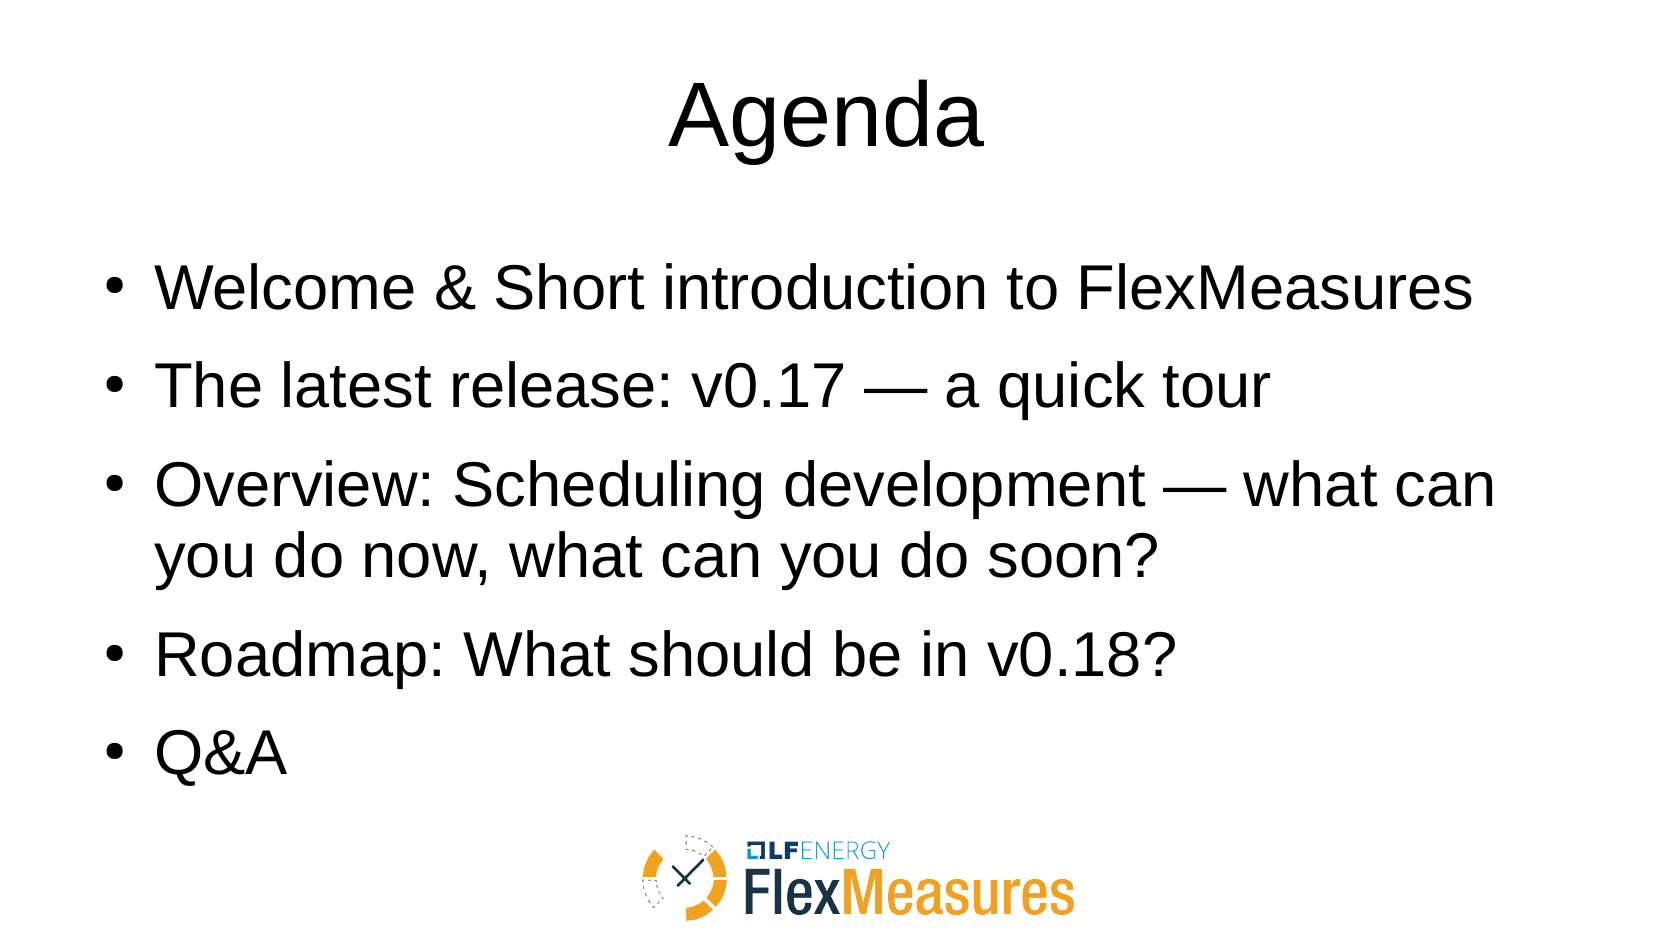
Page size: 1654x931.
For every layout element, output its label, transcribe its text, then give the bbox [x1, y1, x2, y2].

list Welcome & Short introduction to FlexMeasures The latest release: v0.17 ― a quick tour Overview: Scheduling development ― what can you do now, what can you do soon? Roadmap: What should be in v0.18? Q&A [86, 251, 1575, 792]
title Agenda [82, 37, 1571, 193]
picture [642, 835, 1074, 921]
